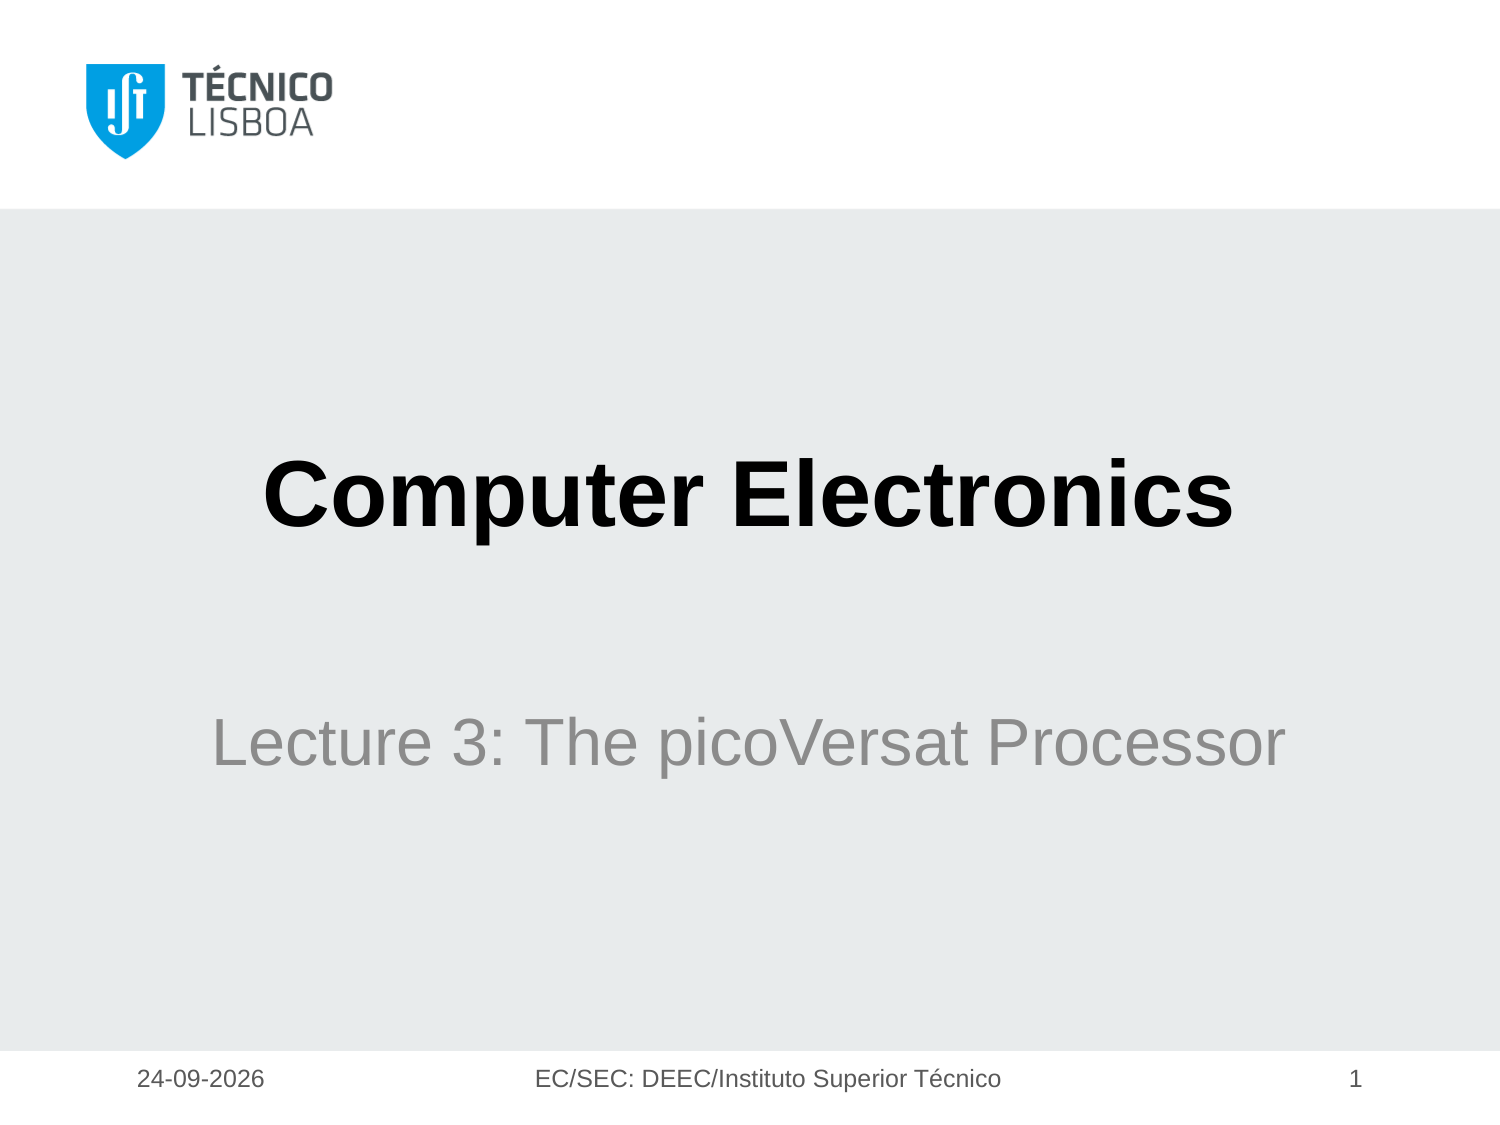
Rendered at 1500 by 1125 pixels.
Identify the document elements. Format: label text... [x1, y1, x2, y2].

footer EC/SEC: DEEC/Instituto Superior Técnico [512, 1052, 1032, 1103]
slide_number <number> [1077, 1052, 1378, 1103]
subtitle Lecture 3: The picoVersat Processor [121, 691, 1378, 894]
title Computer Electronics [121, 322, 1378, 655]
picture [0, 0, 1500, 1125]
slide_number 25-09-2018 [121, 1052, 425, 1103]
